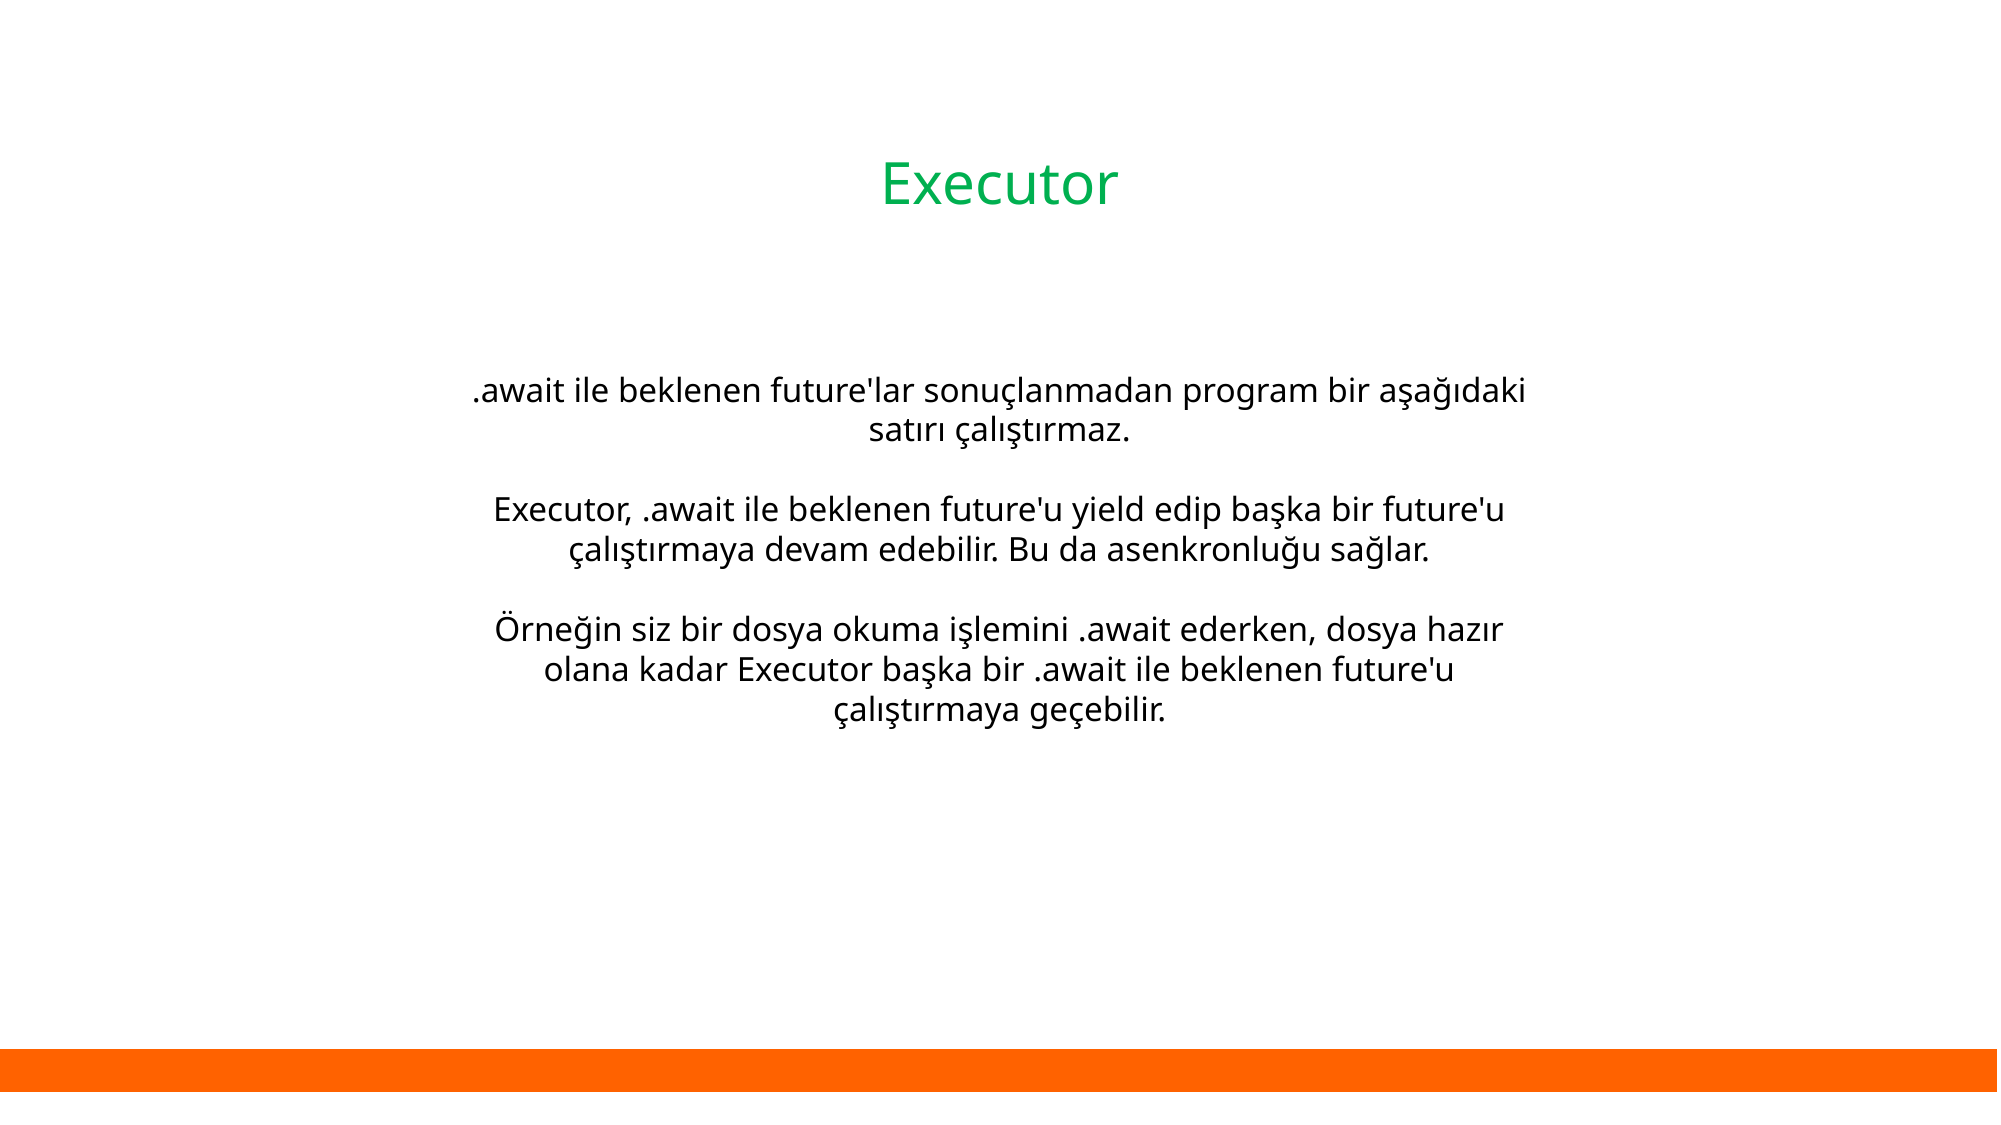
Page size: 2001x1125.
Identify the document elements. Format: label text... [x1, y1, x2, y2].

text_box Executor [420, 146, 1580, 237]
text_box .await ile beklenen future'lar sonuçlanmadan program bir aşağıdaki satırı çalıştırmaz. Executor, .await ile beklenen future'u yield edip başka bir future'u çalıştırmaya devam edebilir. Bu da asenkronluğu sağlar. Örneğin siz bir dosya okuma işlemini .await ederken, dosya hazır olana kadar Executor başka bir .await ile beklenen future'u çalıştırmaya geçebilir. [451, 361, 1549, 643]
text_box [0, 1049, 1997, 1092]
